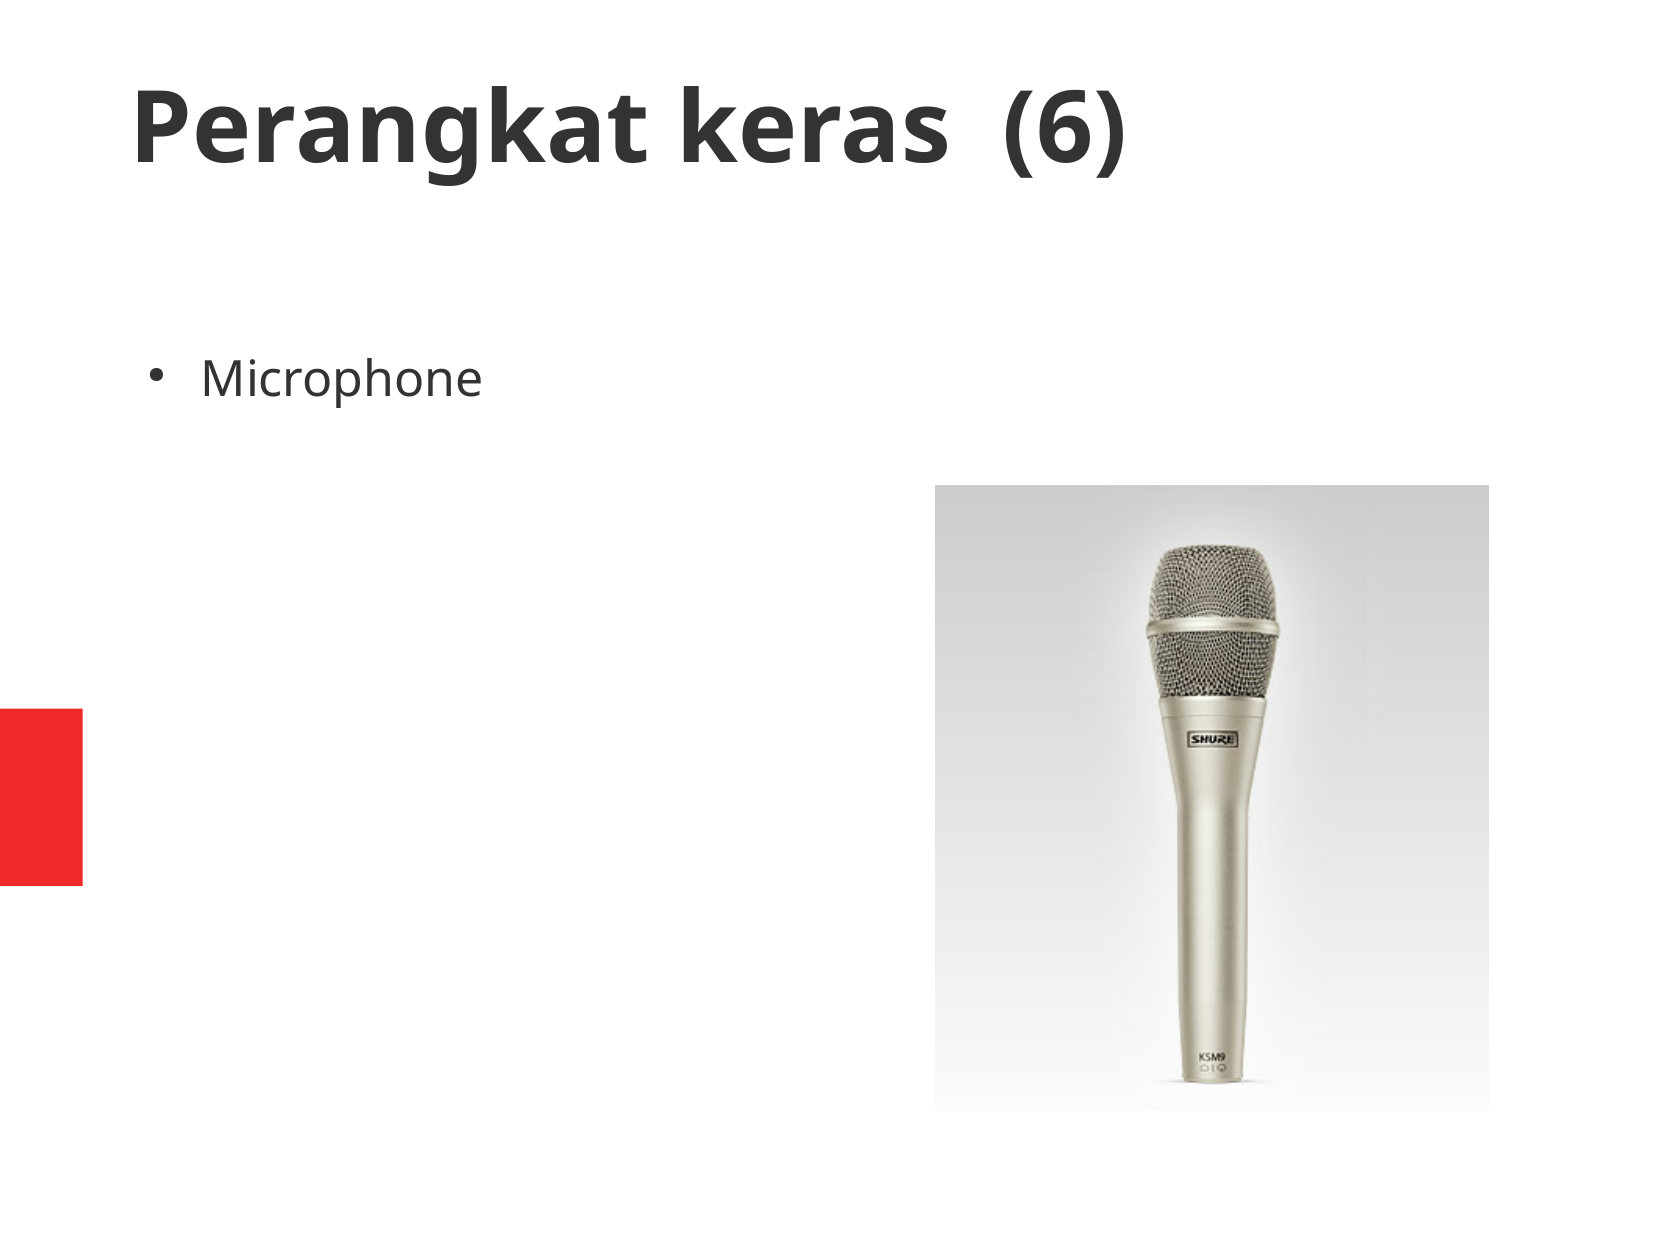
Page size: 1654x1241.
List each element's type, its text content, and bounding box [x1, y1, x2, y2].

title Perangkat keras (6) [129, 5, 1536, 243]
list Microphone [129, 342, 1536, 1062]
picture [935, 485, 1489, 1111]
